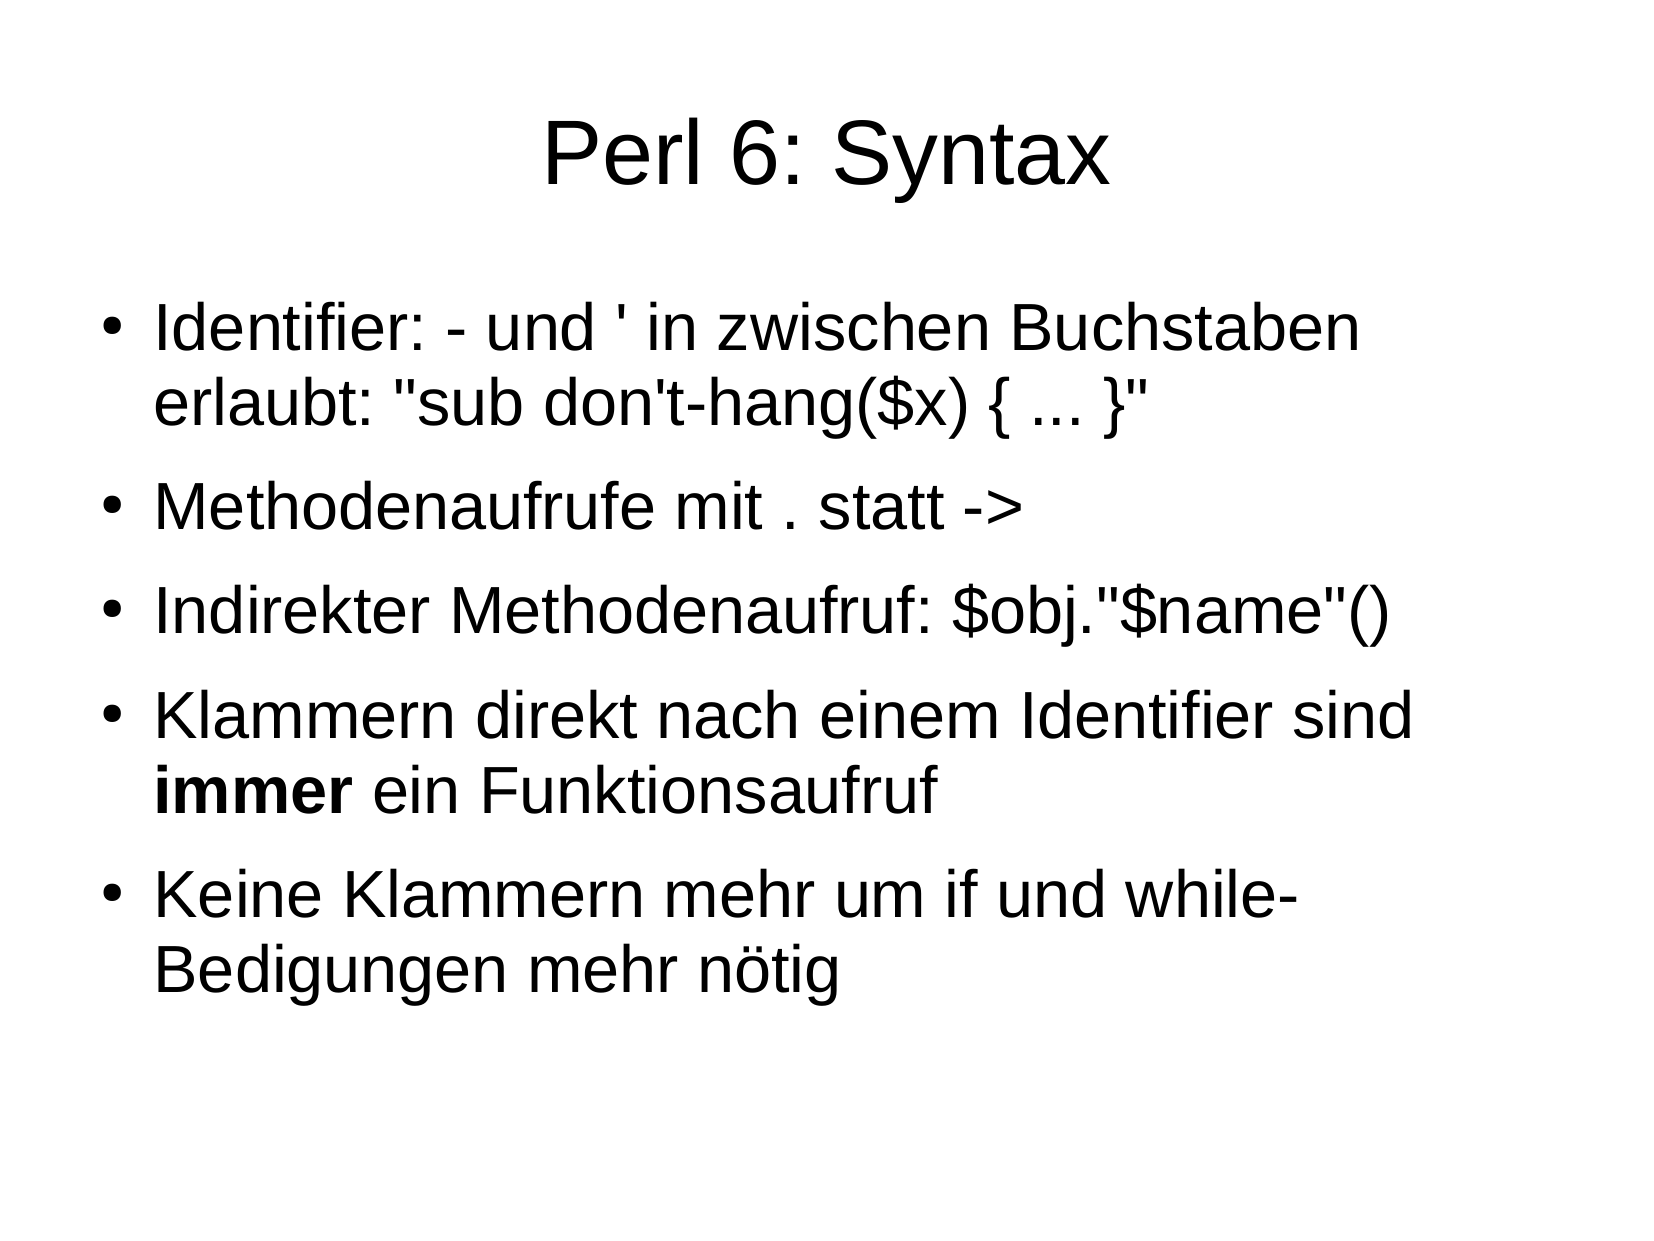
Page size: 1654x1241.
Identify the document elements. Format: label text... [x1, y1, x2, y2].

title Perl 6: Syntax [82, 49, 1571, 257]
list Identifier: - und ' in zwischen Buchstaben erlaubt: "sub don't-hang($x) { ... }" Methodenaufrufe mit . statt -> Indirekter Methodenaufruf: $obj."$name"() Klammern direkt nach einem Identifier sind immer ein Funktionsaufruf Keine Klammern mehr um if und while-Bedigungen mehr nötig [82, 290, 1546, 1010]
